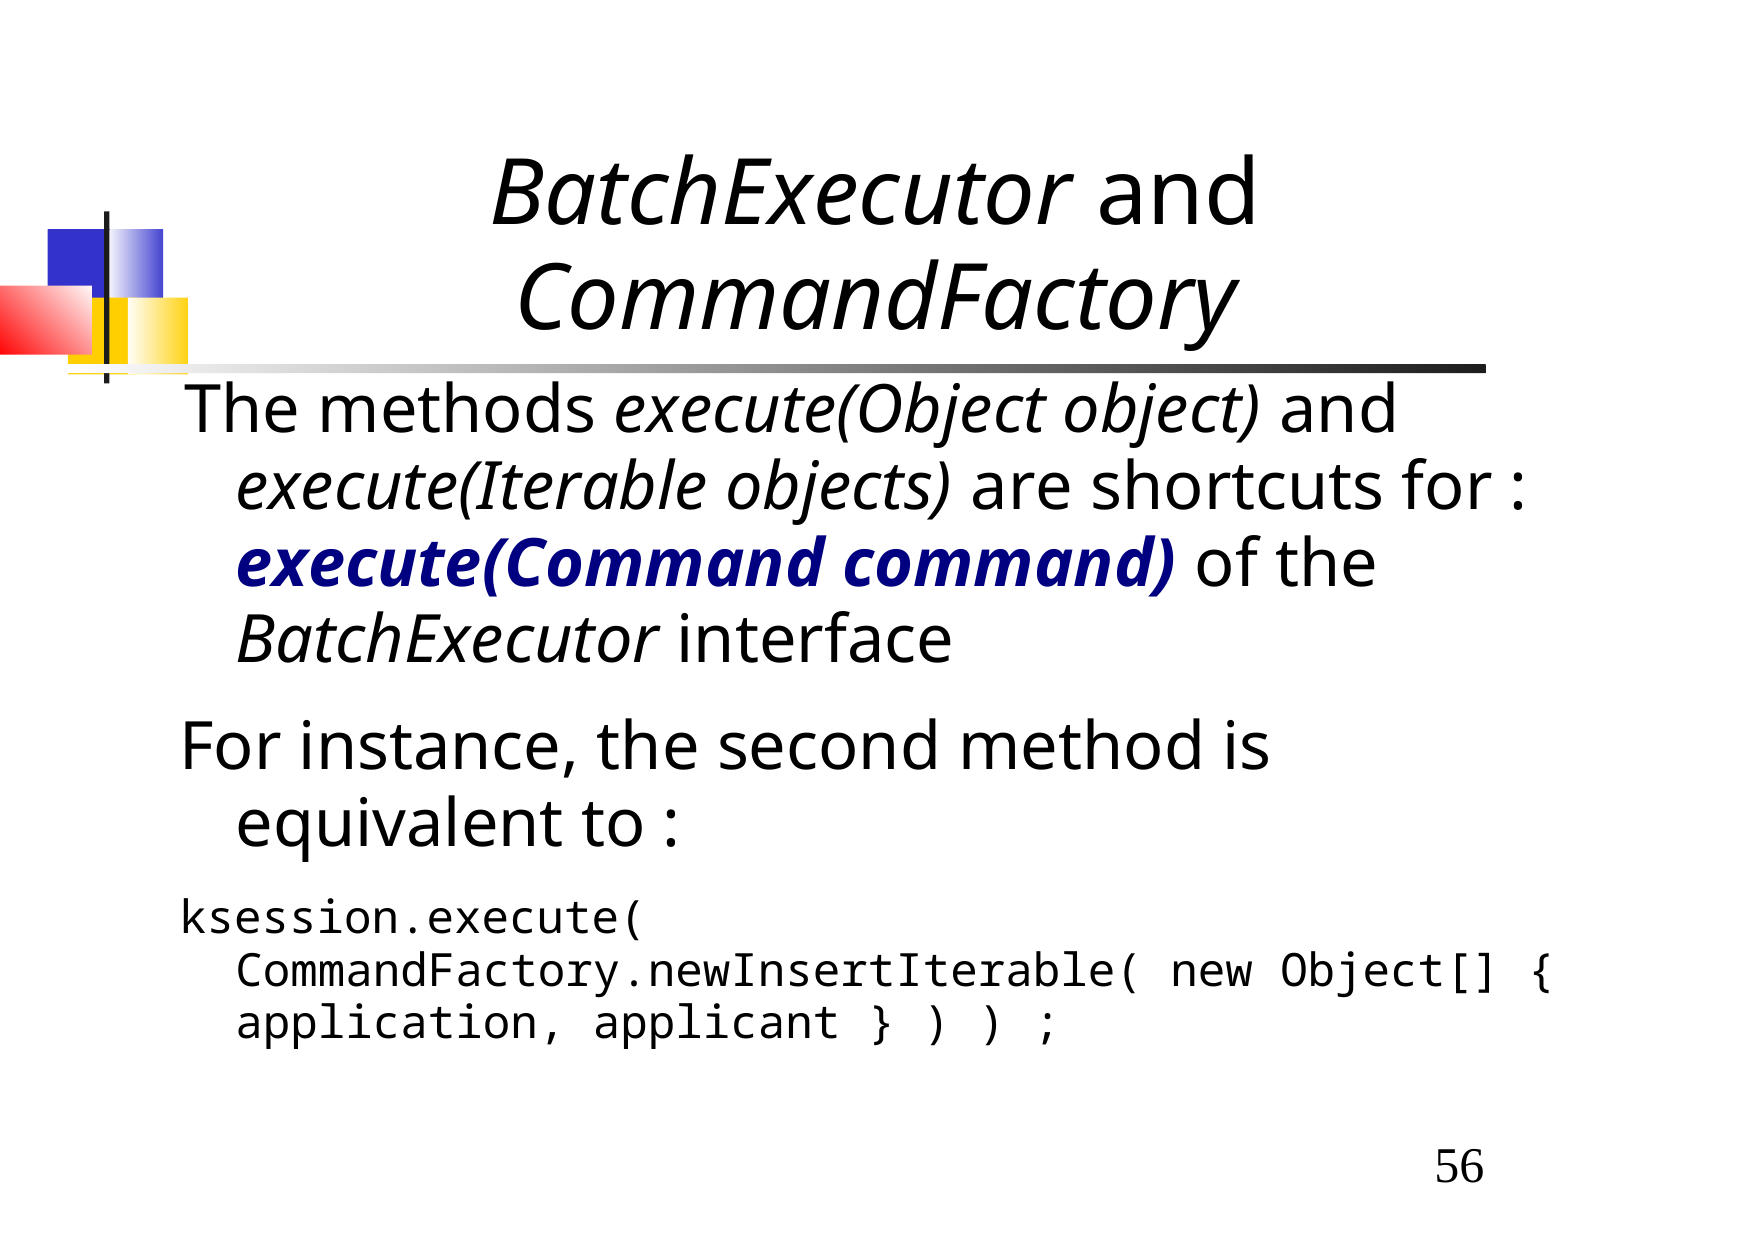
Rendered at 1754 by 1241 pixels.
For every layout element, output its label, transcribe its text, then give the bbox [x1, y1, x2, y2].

title BatchExecutor and CommandFactory [179, 137, 1573, 354]
list The methods execute(Object object) and execute(Iterable objects) are shortcuts for : execute(Command command) of the BatchExecutor interface For instance, the second method is equivalent to : ksession.execute( CommandFactory.newInsertIterable( new Object[] { application, applicant } ) ) ; [179, 371, 1573, 1129]
